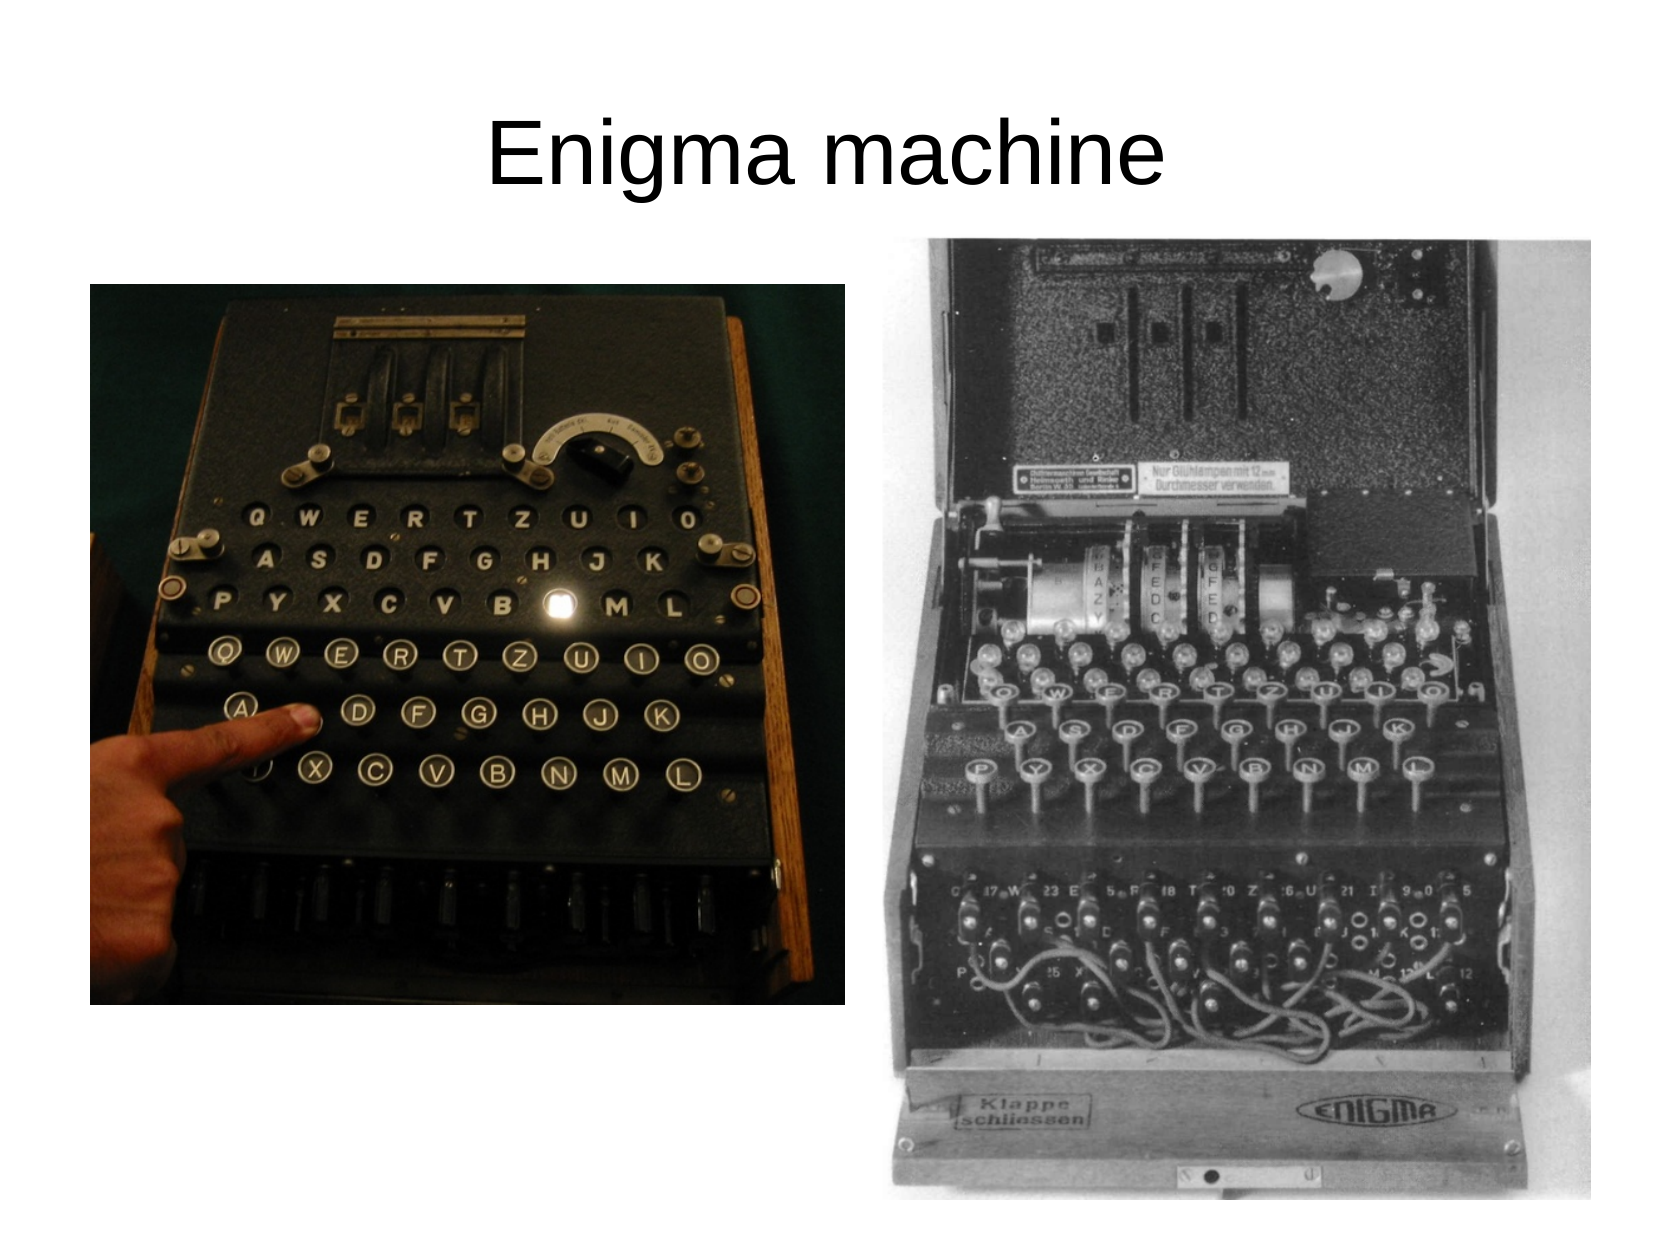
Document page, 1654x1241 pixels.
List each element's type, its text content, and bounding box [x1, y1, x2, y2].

title Enigma machine [82, 49, 1571, 257]
picture [879, 231, 1591, 1201]
picture [90, 284, 845, 1005]
